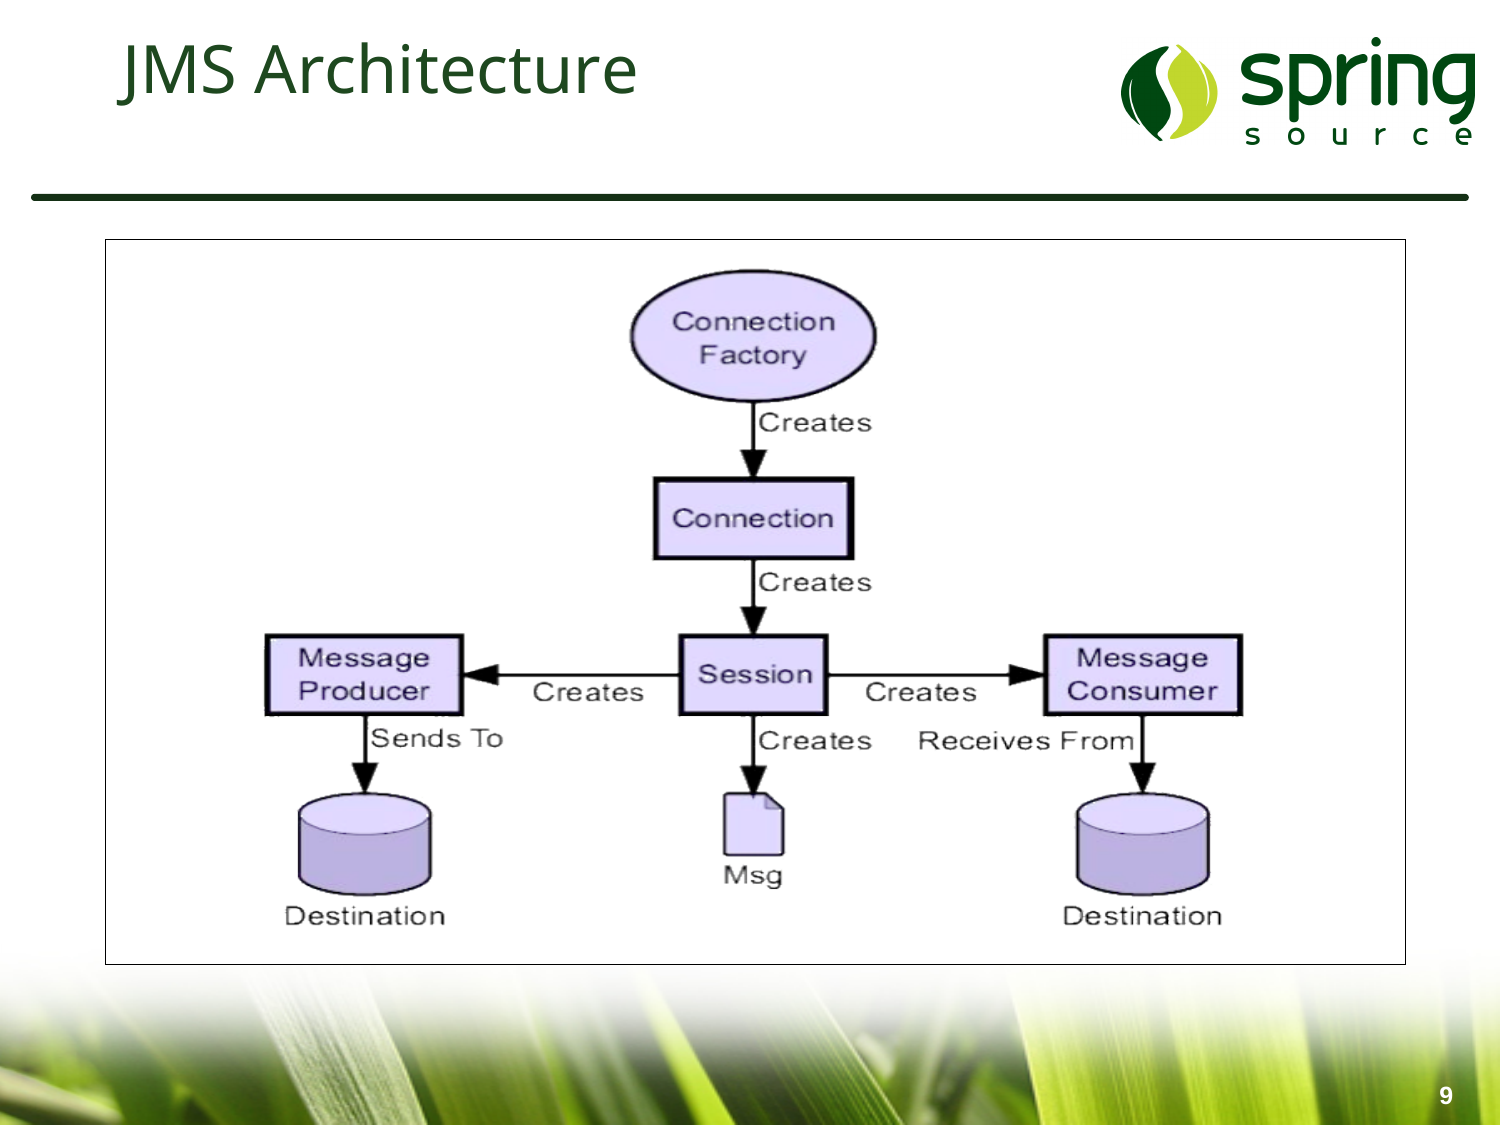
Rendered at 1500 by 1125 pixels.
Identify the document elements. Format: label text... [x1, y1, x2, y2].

text_box [105, 239, 1406, 965]
title JMS Architecture [107, 15, 1140, 178]
picture [1140, 37, 1475, 145]
picture [0, 944, 1500, 1125]
picture [176, 255, 1336, 947]
